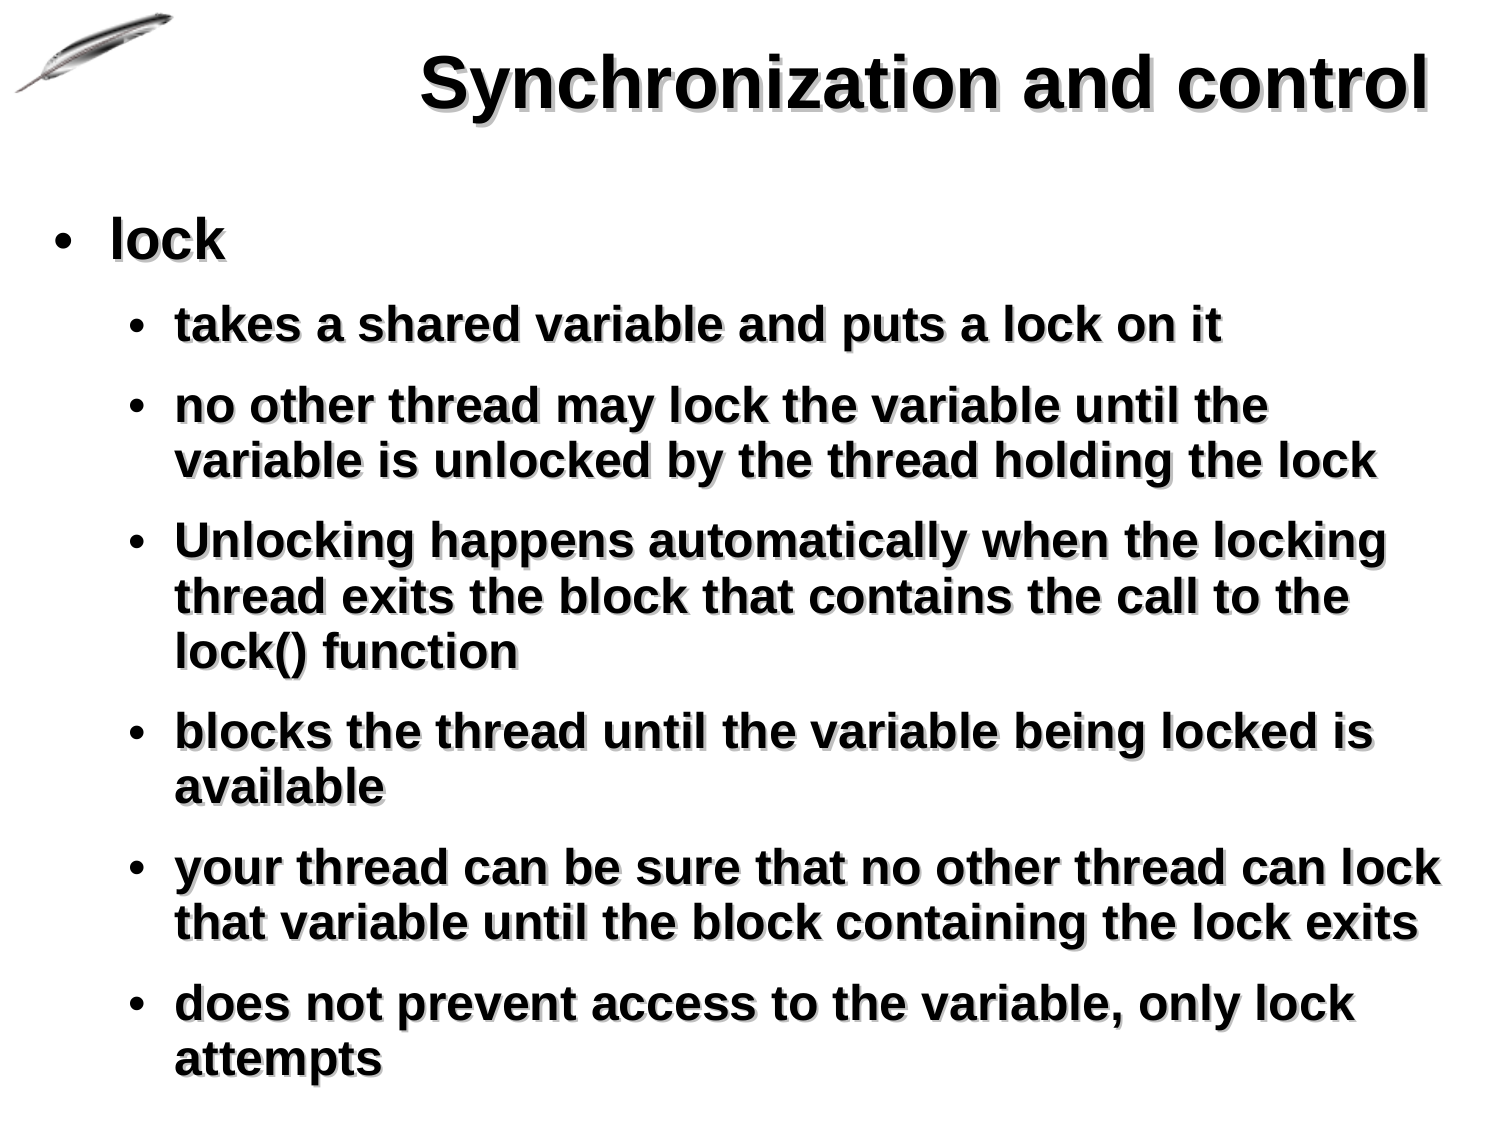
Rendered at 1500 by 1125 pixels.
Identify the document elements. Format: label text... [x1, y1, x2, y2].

picture [11, 11, 179, 95]
list lock takes a shared variable and puts a lock on it no other thread may lock the variable until the variable is unlocked by the thread holding the lock Unlocking happens automatically when the locking thread exits the block that contains the call to the lock() function blocks the thread until the variable being locked is available your thread can be sure that no other thread can lock that variable until the block containing the lock exits does not prevent access to the variable, only lock attempts [53, 207, 1447, 1087]
title Synchronization and control [419, 0, 1459, 176]
